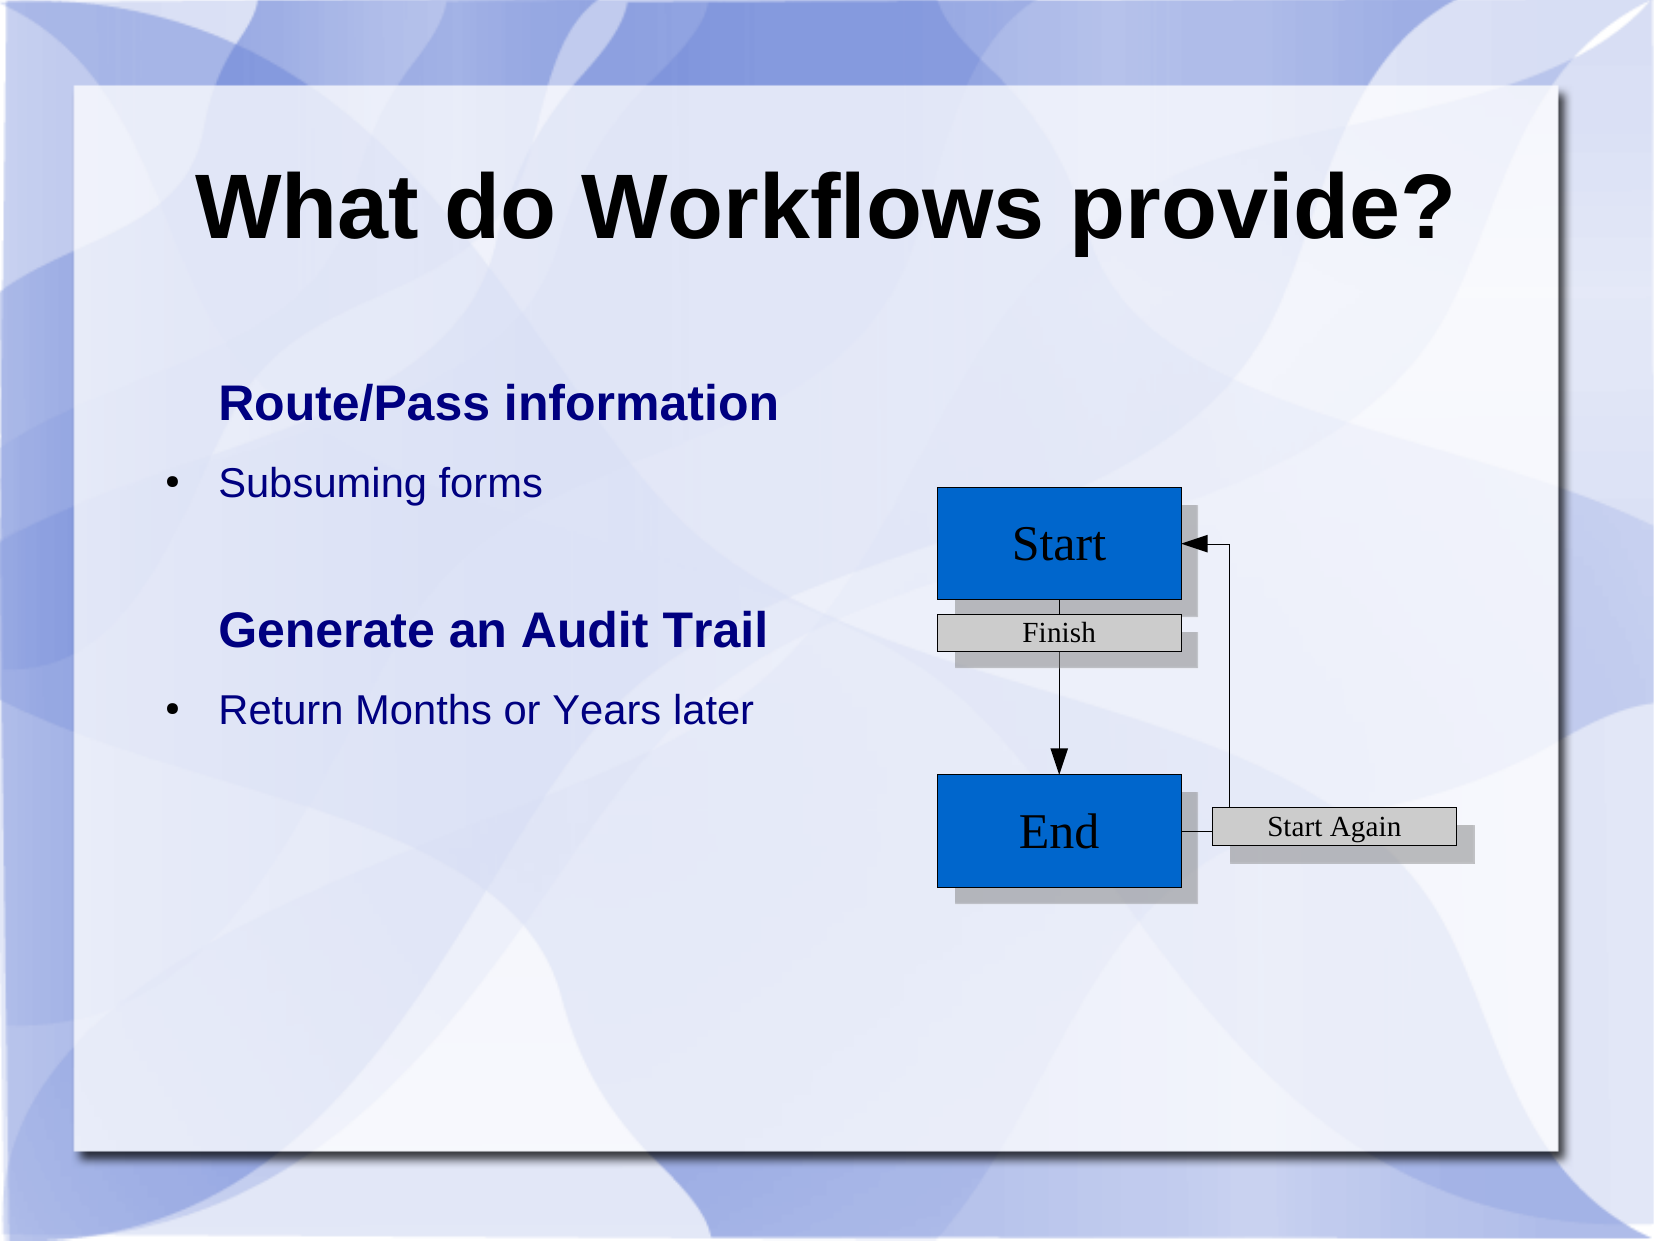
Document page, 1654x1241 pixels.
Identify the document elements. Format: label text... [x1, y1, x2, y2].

title What do Workflows provide? [147, 117, 1506, 296]
text_box End [937, 774, 1182, 888]
list Route/Pass information Subsuming forms Generate an Audit Trail Return Months or Years later [147, 374, 901, 1051]
text_box Finish [937, 614, 1182, 652]
text_box Start [937, 487, 1182, 600]
text_box Start Again [1212, 807, 1457, 846]
picture [0, 0, 1654, 1241]
